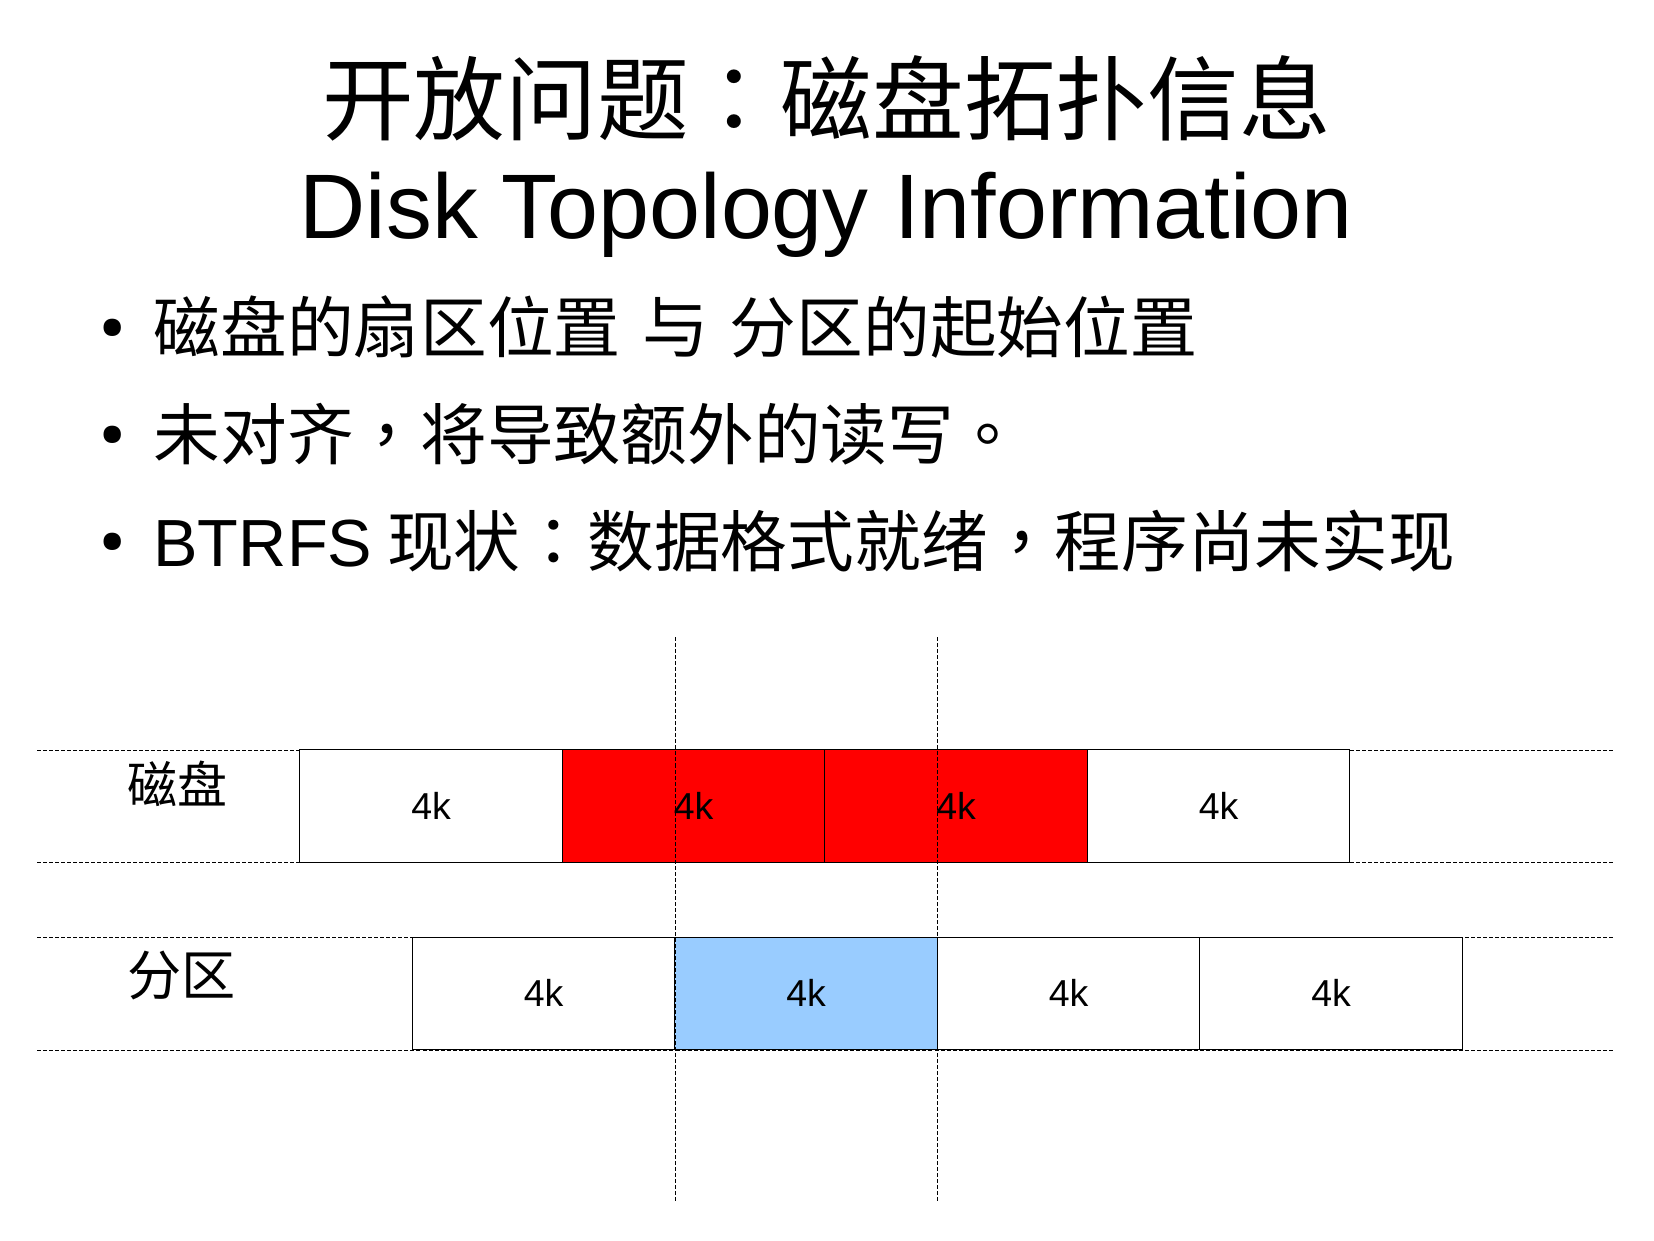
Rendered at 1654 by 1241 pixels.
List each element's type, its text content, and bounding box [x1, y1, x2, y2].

text_box 4k [412, 937, 674, 1050]
text_box 4k [824, 749, 1087, 863]
text_box 4k [299, 749, 562, 863]
text_box 4k [1087, 749, 1350, 863]
text_box 磁盘 [112, 750, 243, 824]
title 开放问题：磁盘拓扑信息 Disk Topology Information [82, 48, 1571, 258]
text_box 分区 [112, 937, 251, 1016]
text_box 4k [937, 937, 1199, 1050]
text_box 4k [674, 937, 937, 1050]
text_box 4k [1199, 937, 1463, 1050]
list 磁盘的扇区位置 与 分区的起始位置 未对齐，将导致额外的读写。 BTRFS现状：数据格式就绪，程序尚未实现 [82, 290, 1571, 1109]
text_box 4k [562, 749, 824, 863]
